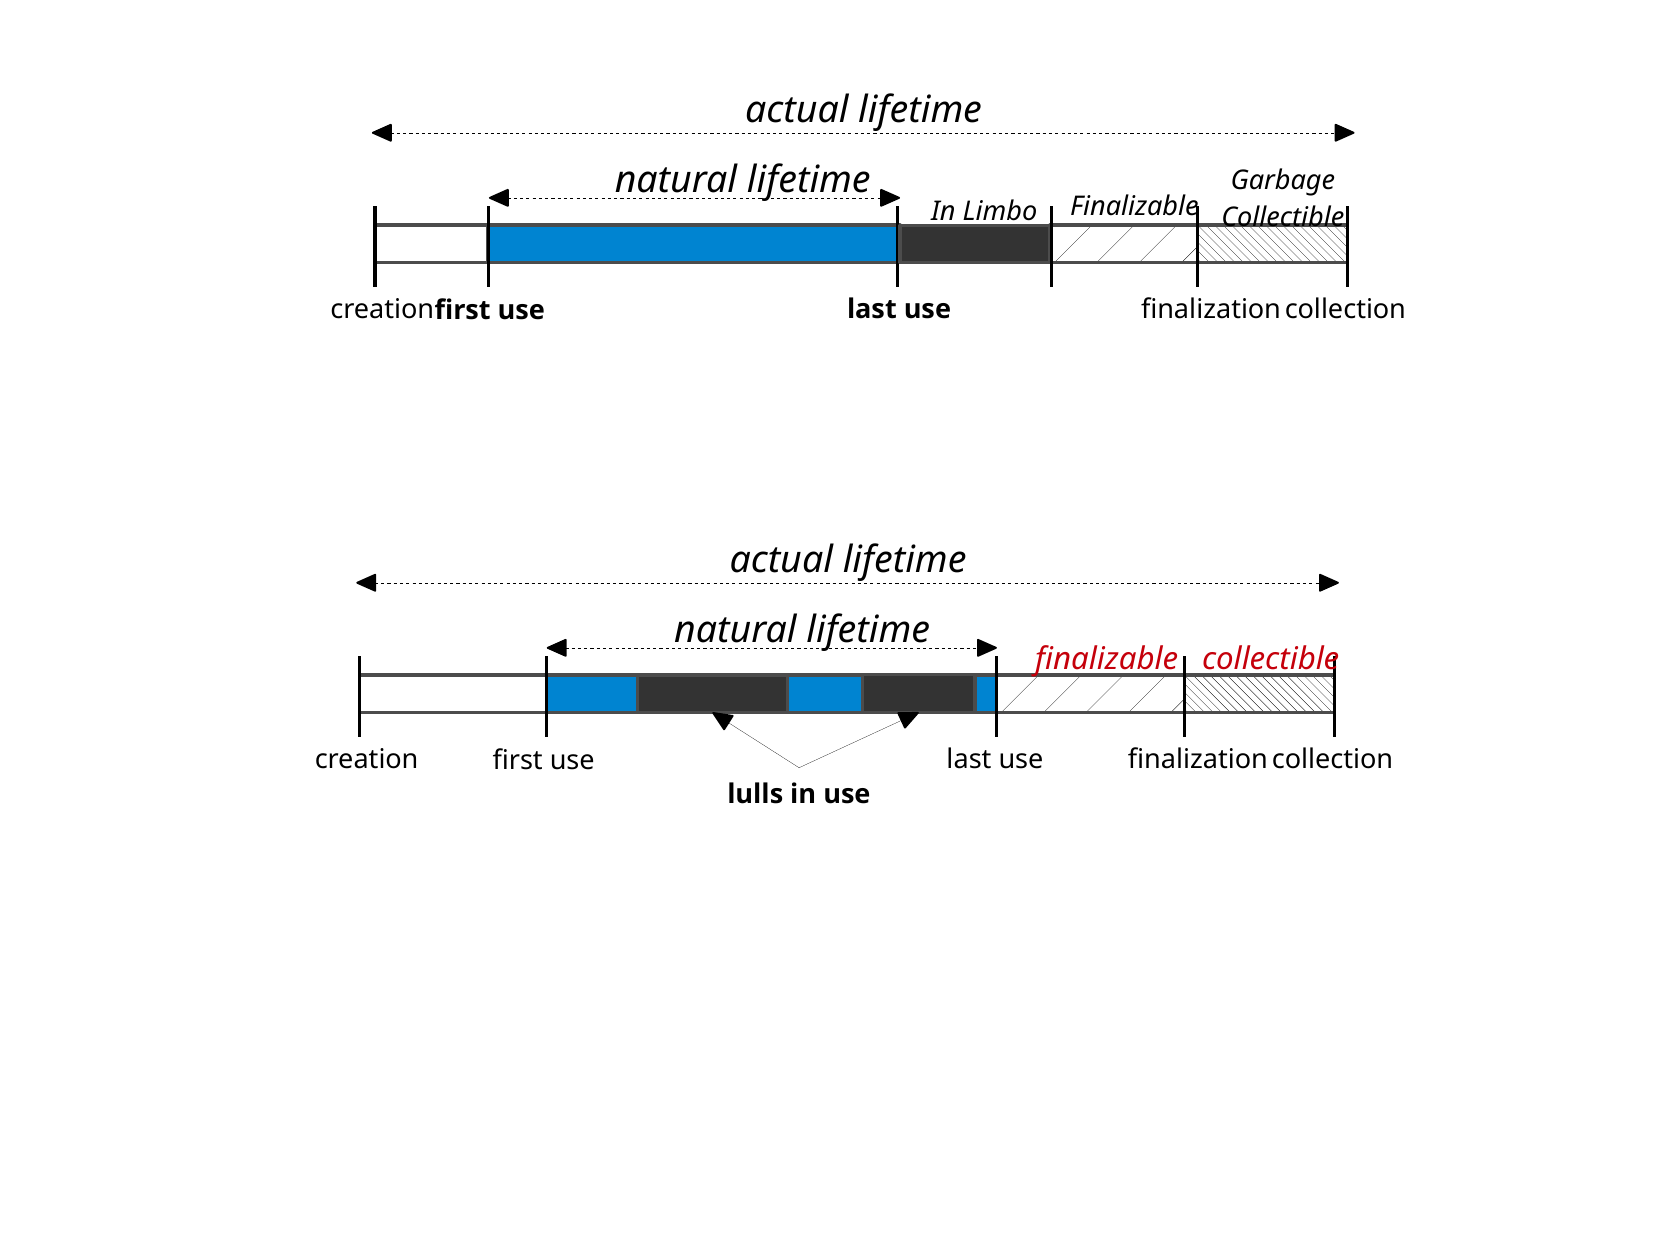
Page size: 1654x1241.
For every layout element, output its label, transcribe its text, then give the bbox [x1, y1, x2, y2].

text_box [1053, 225, 1196, 263]
text_box actual lifetime [714, 525, 942, 583]
text_box lulls in use [712, 767, 886, 814]
text_box natural lifetime [659, 594, 901, 653]
text_box last use [832, 282, 967, 340]
text_box finalizable [1020, 628, 1170, 680]
text_box [548, 674, 995, 713]
text_box creation [315, 282, 436, 329]
text_box [1199, 225, 1346, 263]
text_box finalization [1113, 732, 1257, 779]
text_box collection [1257, 732, 1394, 788]
text_box first use [419, 283, 561, 330]
text_box creation [300, 732, 420, 779]
text_box Garbage Collectible [1206, 153, 1339, 231]
text_box Finalizable [1055, 179, 1192, 231]
text_box collectible [1187, 628, 1330, 680]
text_box In Limbo [916, 184, 1034, 231]
text_box [899, 225, 1050, 263]
text_box first use [477, 733, 596, 780]
text_box actual lifetime [730, 75, 958, 133]
text_box natural lifetime [600, 144, 1013, 226]
text_box last use [931, 732, 1043, 790]
text_box finalization [1126, 282, 1270, 329]
text_box [998, 675, 1183, 713]
text_box [1186, 675, 1333, 713]
text_box [490, 225, 896, 263]
text_box collection [1270, 282, 1407, 338]
